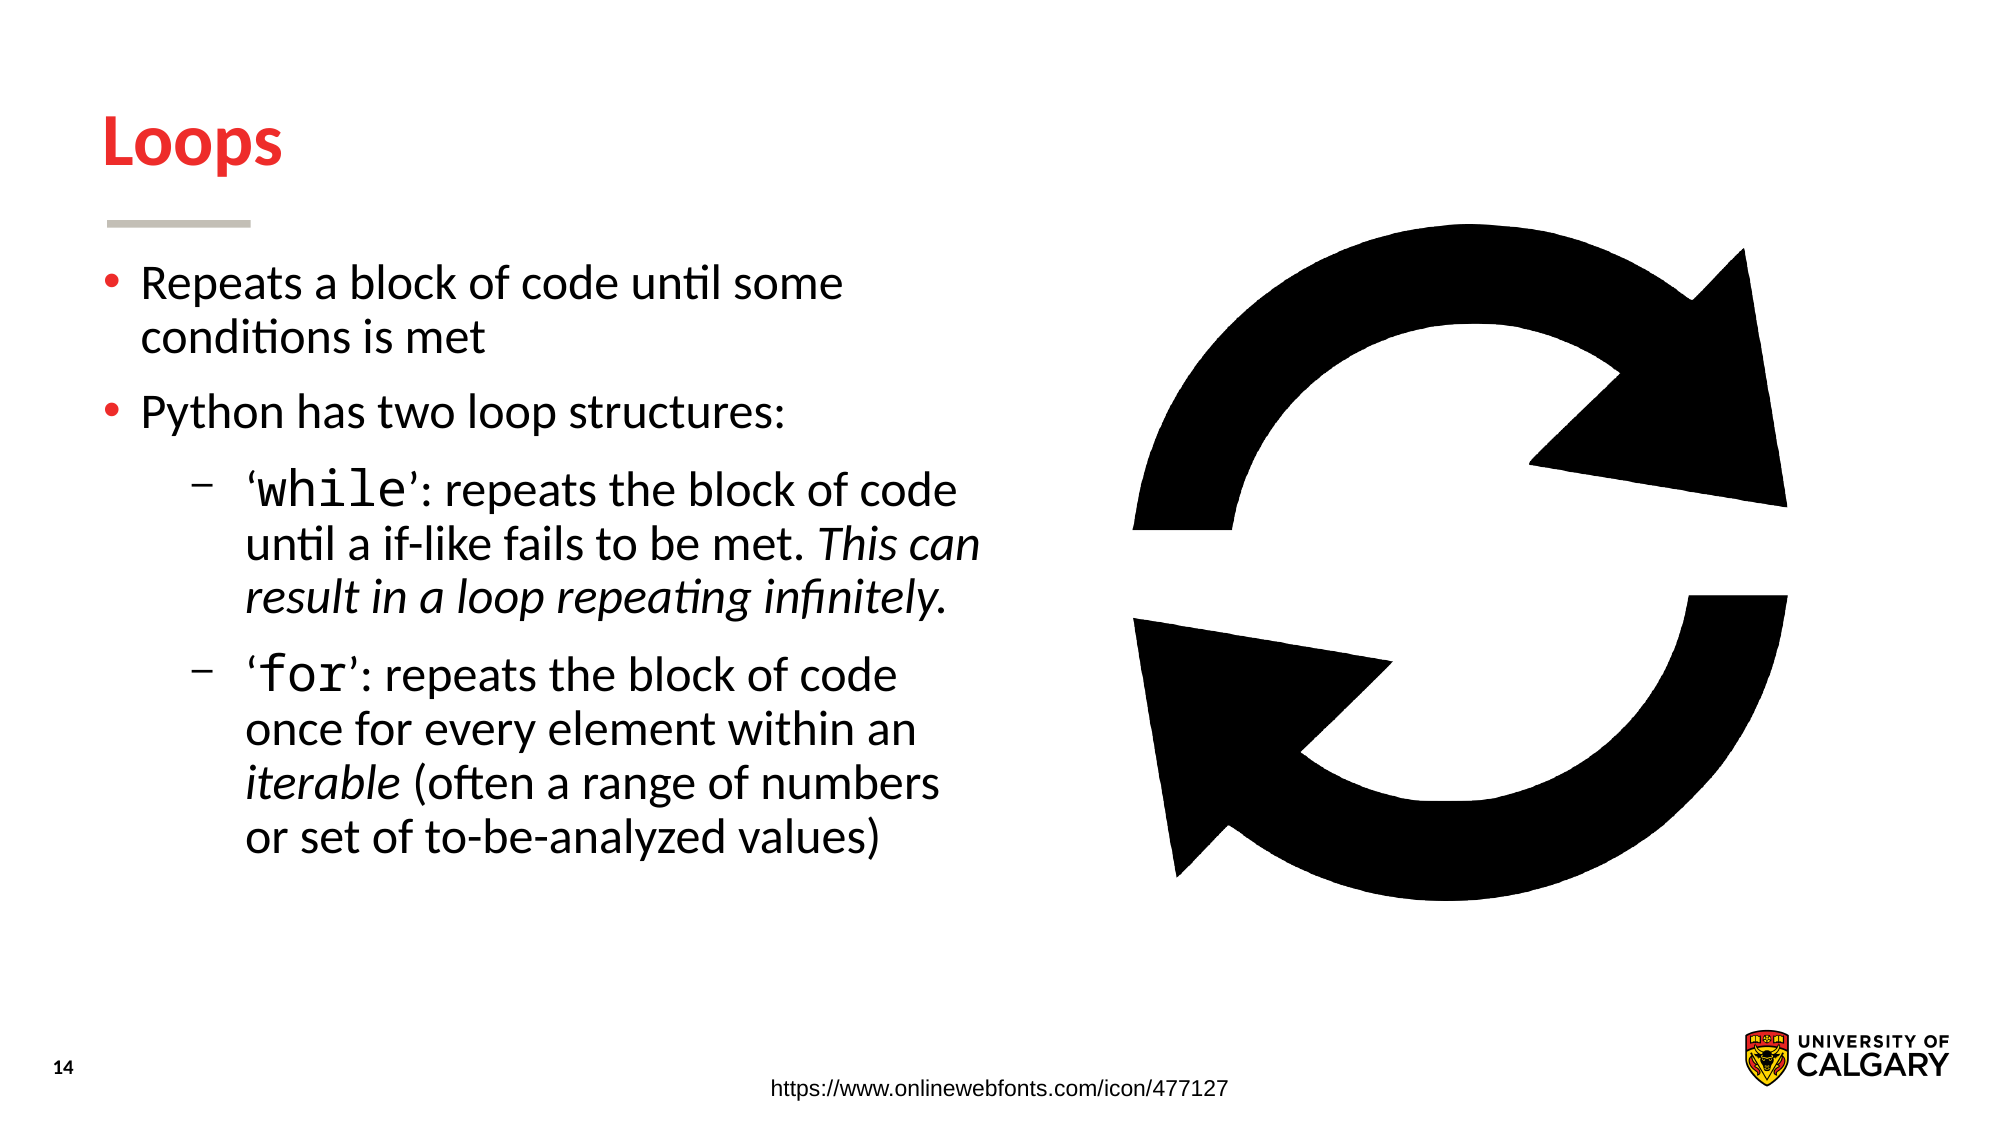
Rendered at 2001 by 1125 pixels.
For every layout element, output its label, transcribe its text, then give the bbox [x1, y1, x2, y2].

list Repeats a block of code until some conditions is met Python has two loop structures: ‘while’: repeats the block of code until a if-like fails to be met. This can result in a loop repeating infinitely. ‘for’: repeats the block of code once for every element within an iterable (often a range of numbers or set of to-be-analyzed values) [88, 249, 999, 963]
title Loops [87, 60, 1774, 222]
picture [1132, 224, 1788, 901]
picture [1722, 1012, 1972, 1099]
text_box https://www.onlinewebfonts.com/icon/477127 [444, 1065, 1556, 1107]
